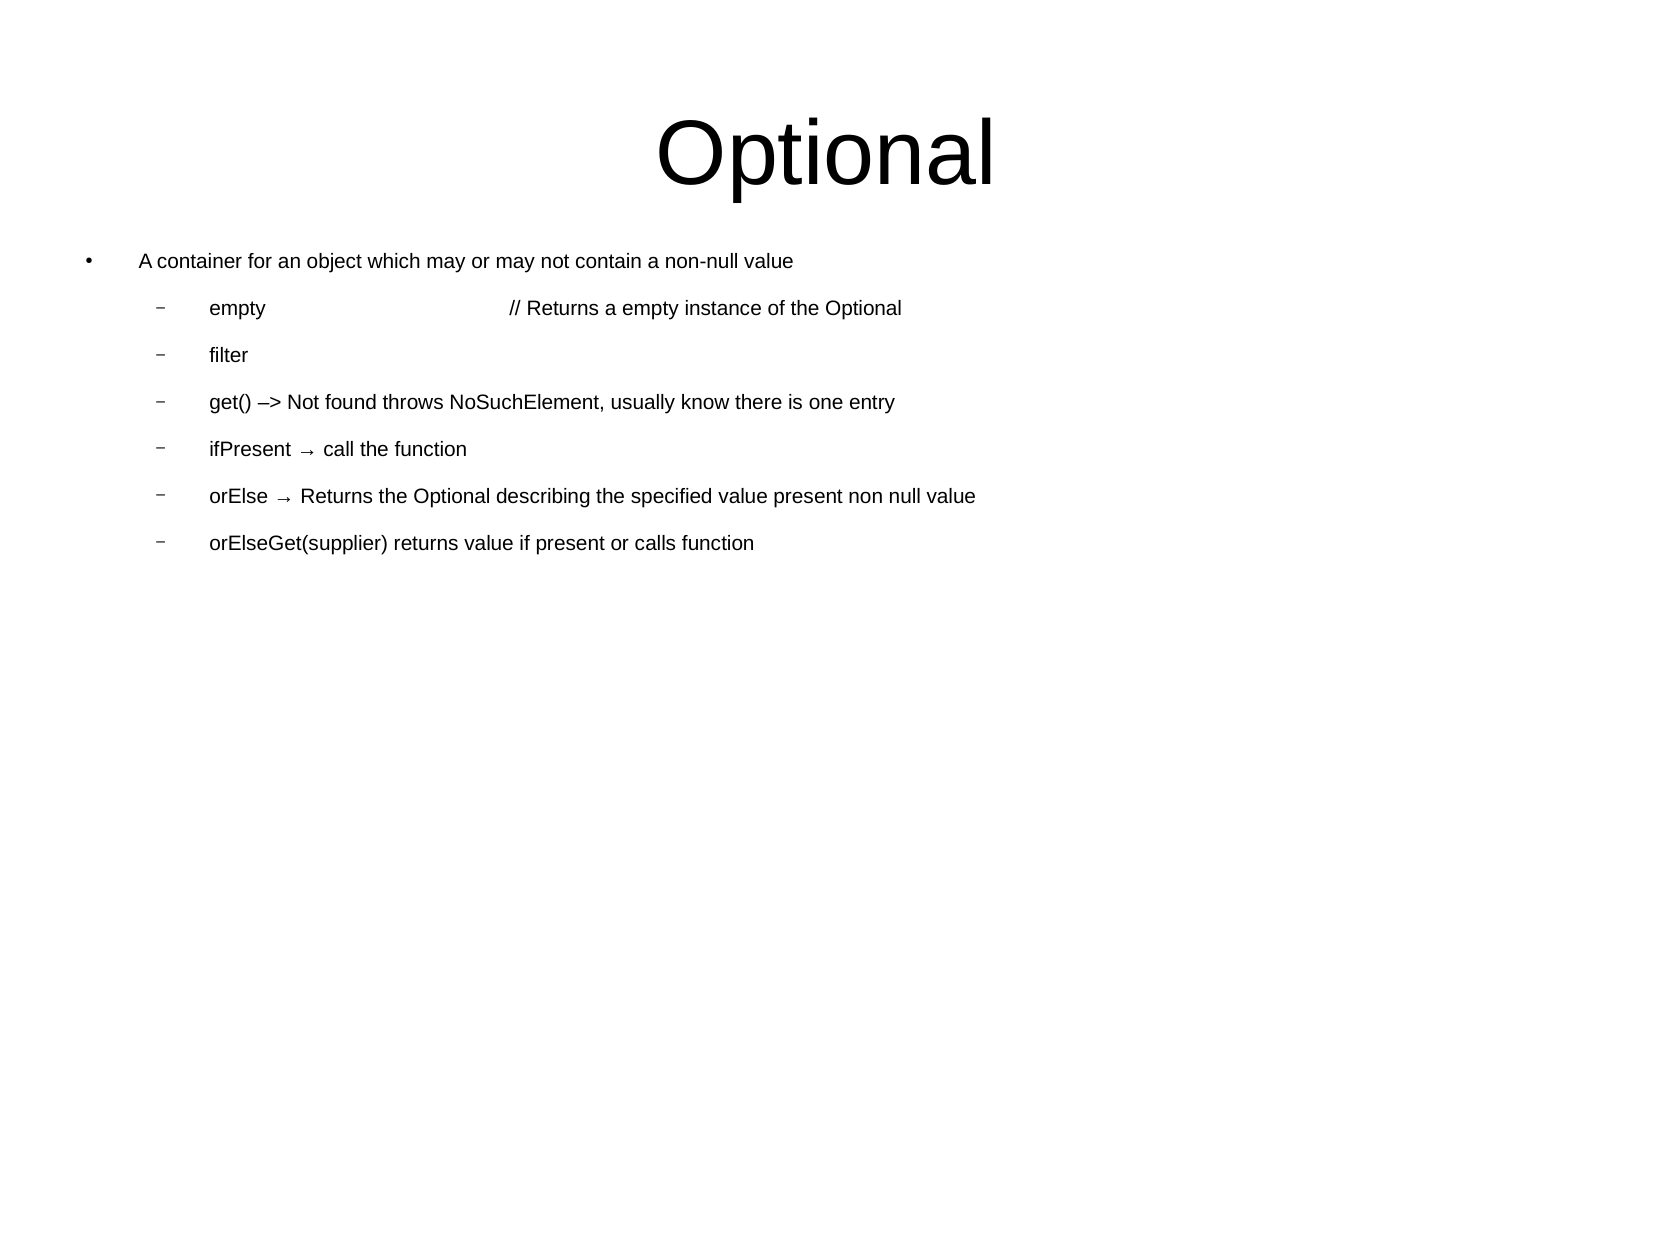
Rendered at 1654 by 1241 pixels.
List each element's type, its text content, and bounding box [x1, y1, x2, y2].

list A container for an object which may or may not contain a non-null value empty // Returns a empty instance of the Optional filter get() –> Not found throws NoSuchElement, usually know there is one entry ifPresent → call the function orElse → Returns the Optional describing the specified value present non null value orElseGet(supplier) returns value if present or calls function [67, 250, 1591, 1161]
title Optional [82, 49, 1571, 250]
